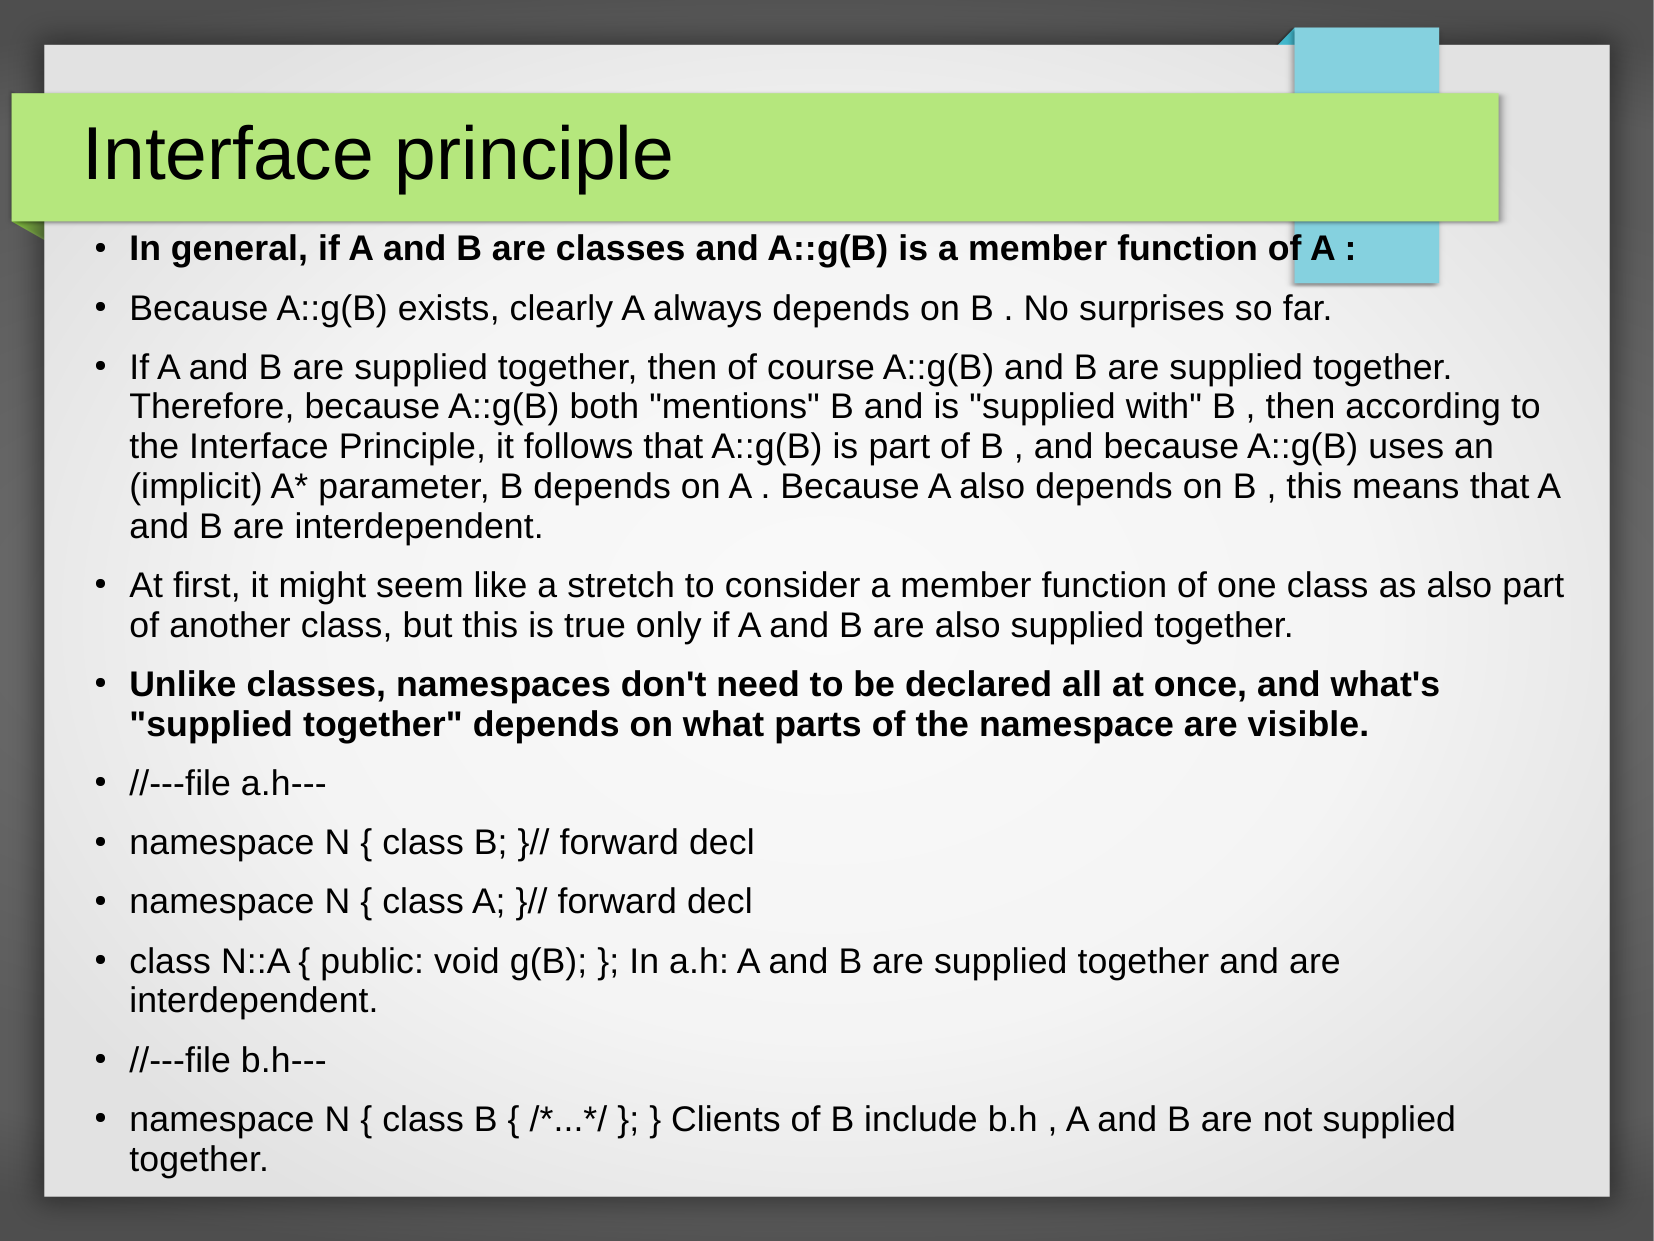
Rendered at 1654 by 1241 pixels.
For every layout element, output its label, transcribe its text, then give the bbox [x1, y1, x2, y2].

list In general, if A and B are classes and A::g(B) is a member function of A : Because A::g(B) exists, clearly A always depends on B . No surprises so far. If A and B are supplied together, then of course A::g(B) and B are supplied together. Therefore, because A::g(B) both "mentions" B and is "supplied with" B , then according to the Interface Principle, it follows that A::g(B) is part of B , and because A::g(B) uses an (implicit) A* parameter, B depends on A . Because A also depends on B , this means that A and B are interdependent. At first, it might seem like a stretch to consider a member function of one class as also part of another class, but this is true only if A and B are also supplied together. Unlike classes, namespaces don't need to be declared all at once, and what's "supplied together" depends on what parts of the namespace are visible. //---file a.h--- namespace N { class B; }// forward decl namespace N { class A; }// forward decl class N::A { public: void g(B); }; In a.h: A and B are supplied together and are interdependent. //---file b.h--- namespace N { class B { /*...*/ }; } Clients of B include b.h , A and B are not supplied together. [82, 228, 1571, 1193]
picture [0, 0, 1654, 1241]
title Interface principle [82, 94, 1264, 213]
